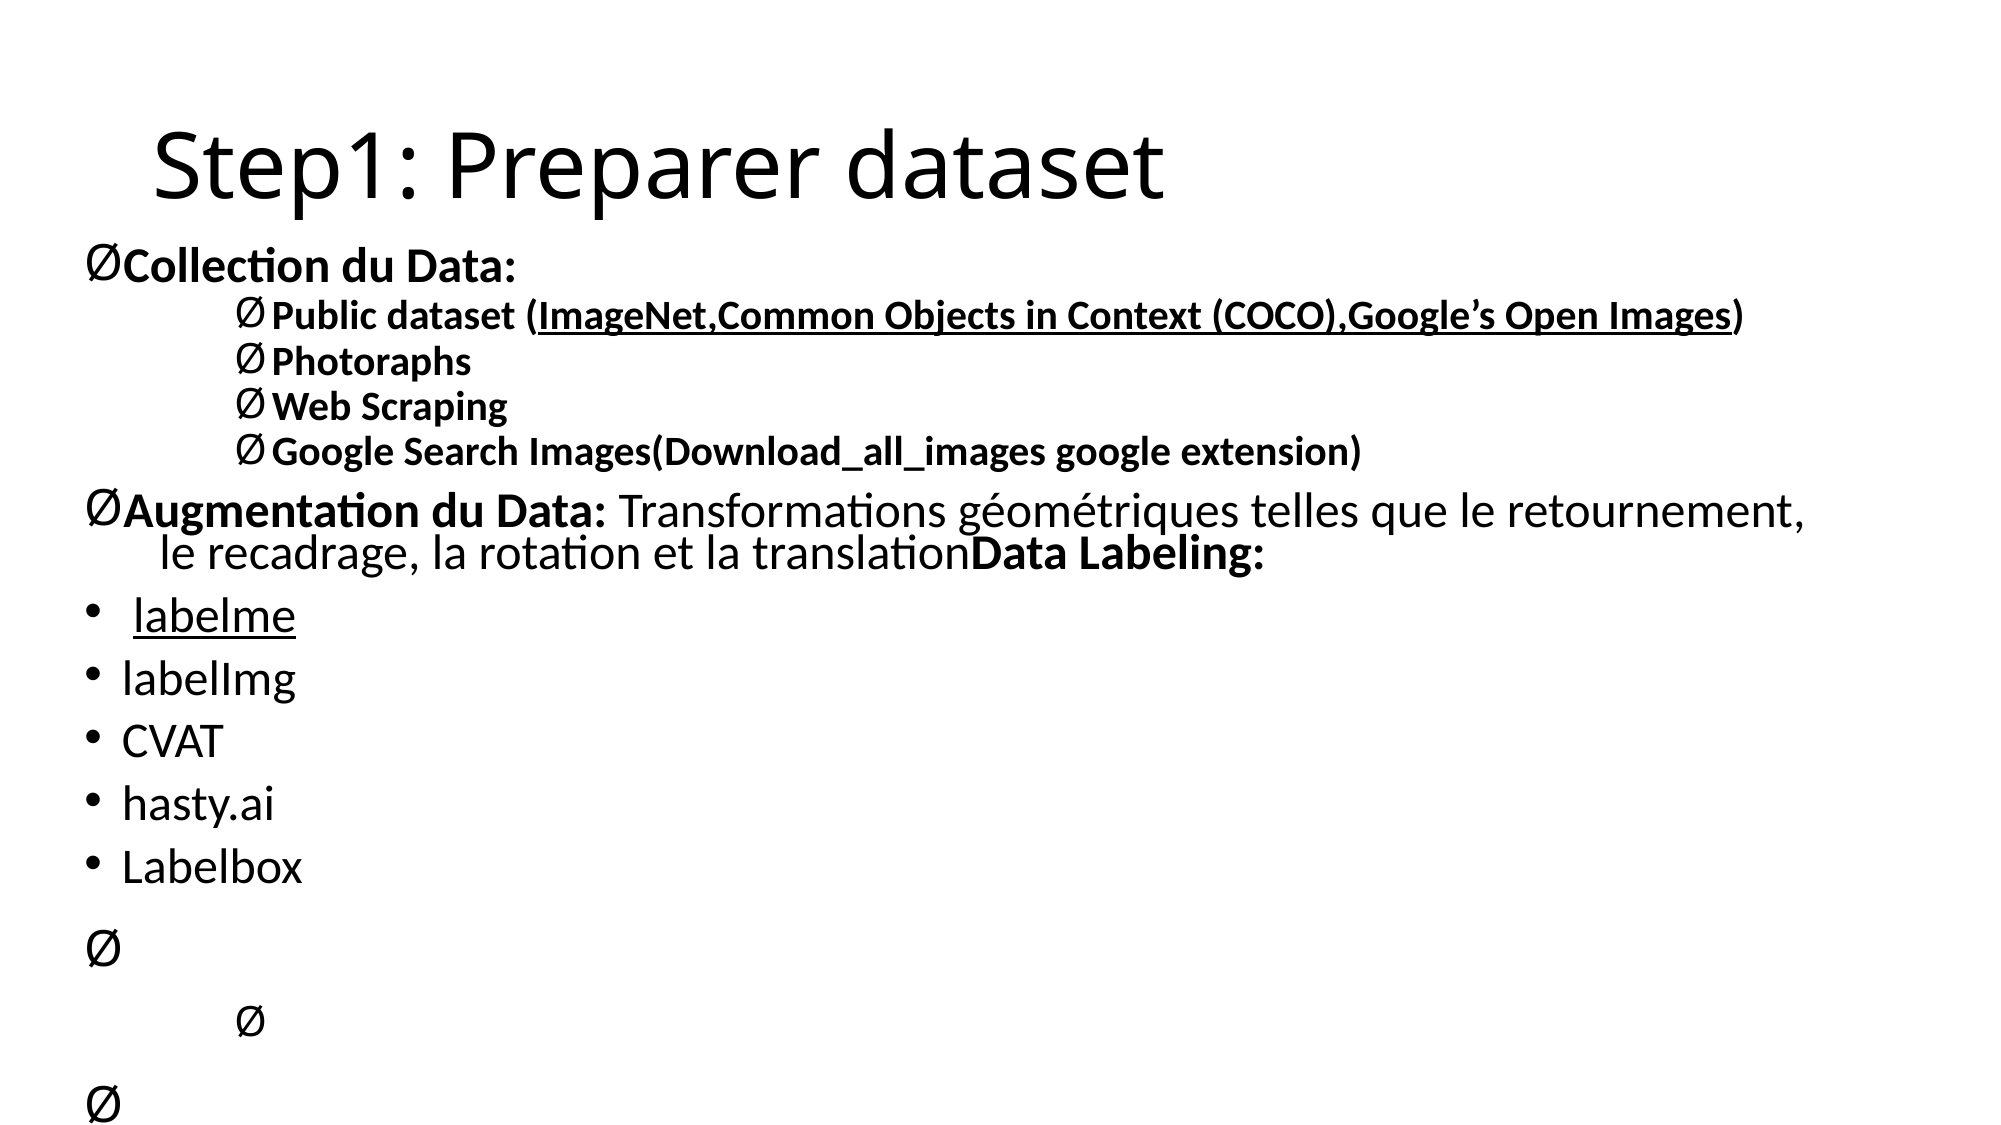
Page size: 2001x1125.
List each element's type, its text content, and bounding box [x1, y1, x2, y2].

list Collection du Data: Public dataset (ImageNet, Common Objects in Context (COCO), Google’s Open Images) Photoraphs Web Scraping Google Search Images(Download_all_images google extension) Augmentation du Data: Transformations géométriques telles que le retournement, le recadrage, la rotation et la translationData Labeling: labelme labelImg CVAT hasty.ai Labelbox [69, 241, 1863, 1014]
title Step1: Preparer dataset [137, 59, 1863, 241]
